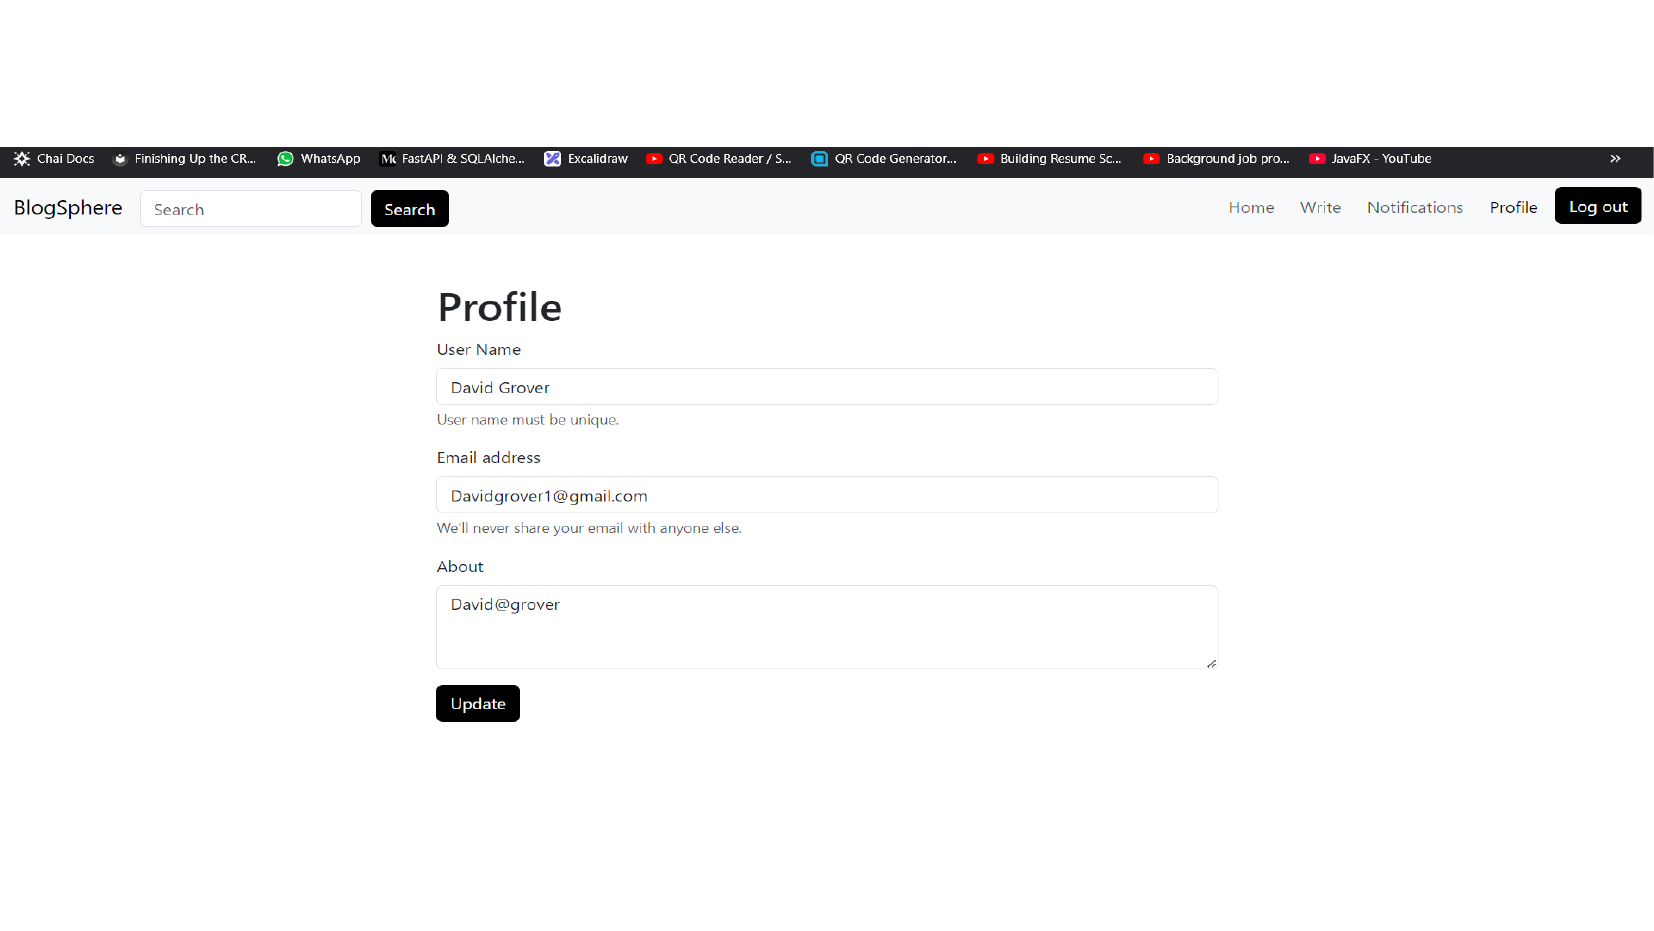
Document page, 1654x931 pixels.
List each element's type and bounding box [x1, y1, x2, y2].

picture [0, 147, 1654, 768]
